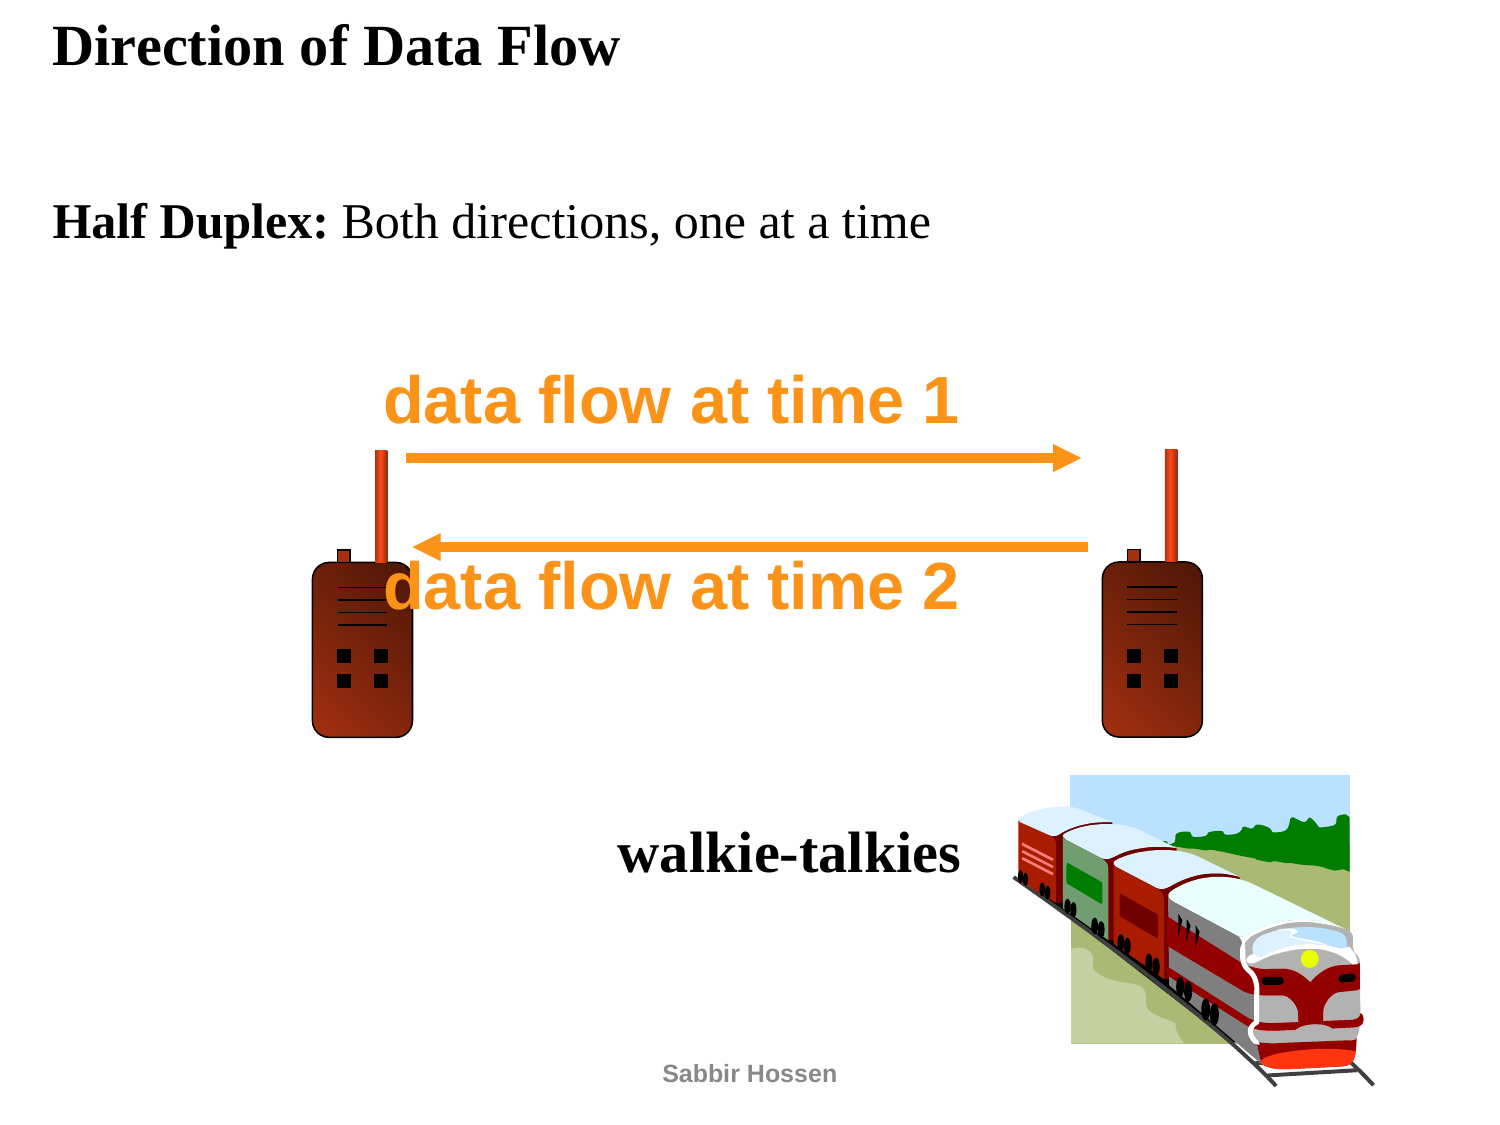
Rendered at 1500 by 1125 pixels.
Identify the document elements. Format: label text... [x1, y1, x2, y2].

text_box [375, 450, 388, 535]
list Direction of Data Flow Half Duplex: Both directions, one at a time walkie-talkies [37, 0, 1488, 1088]
text_box [312, 549, 413, 738]
text_box [1102, 449, 1203, 738]
text_box data flow at time 2 [368, 535, 976, 632]
text_box Sabbir Hossen [496, 1042, 1004, 1103]
picture [1012, 774, 1375, 1088]
text_box data flow at time 1 [368, 349, 976, 445]
